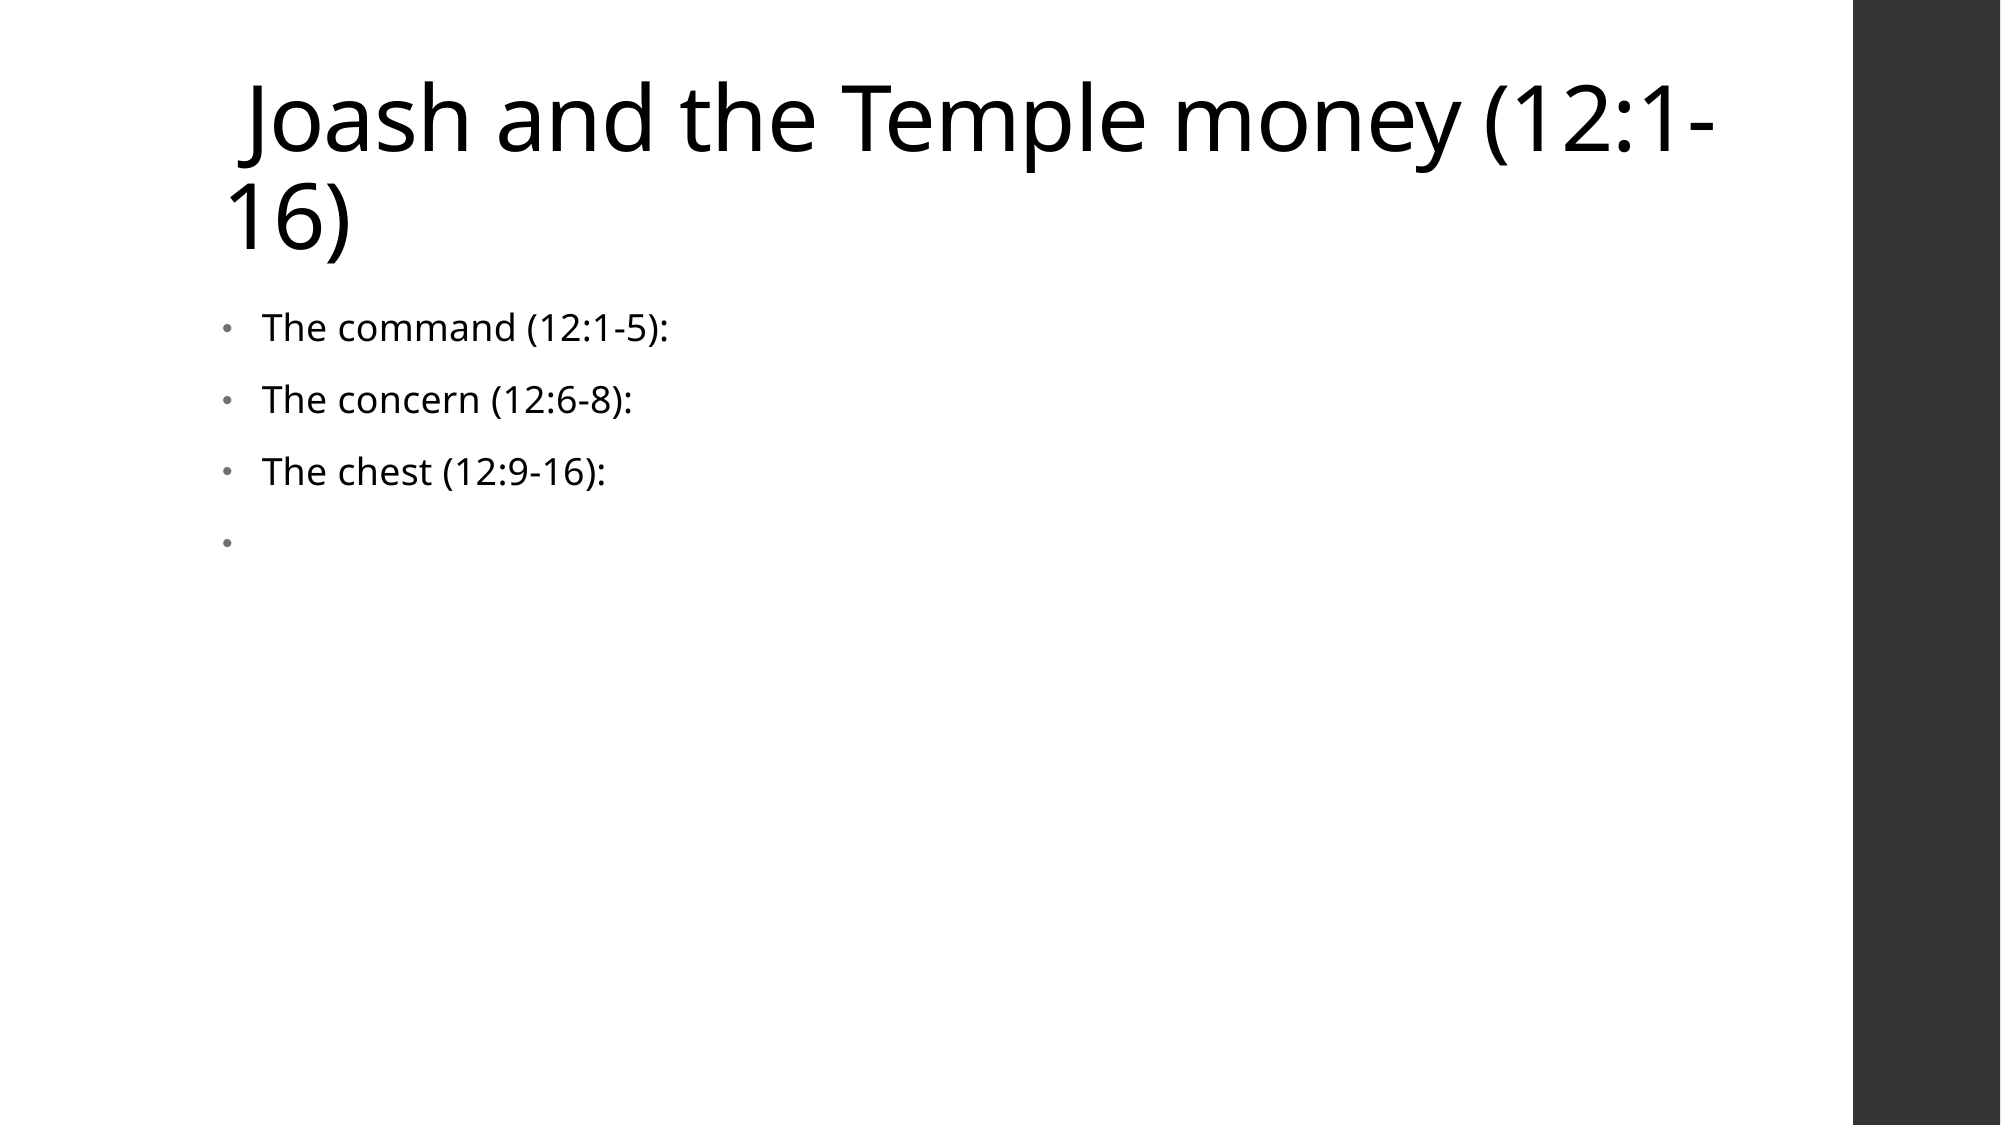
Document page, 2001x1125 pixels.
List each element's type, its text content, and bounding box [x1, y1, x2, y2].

list The command (12:1-5): The concern (12:6-8): The chest (12:9-16): [206, 299, 1617, 1014]
title Joash and the Temple money (12:1-16) [206, 60, 1797, 278]
